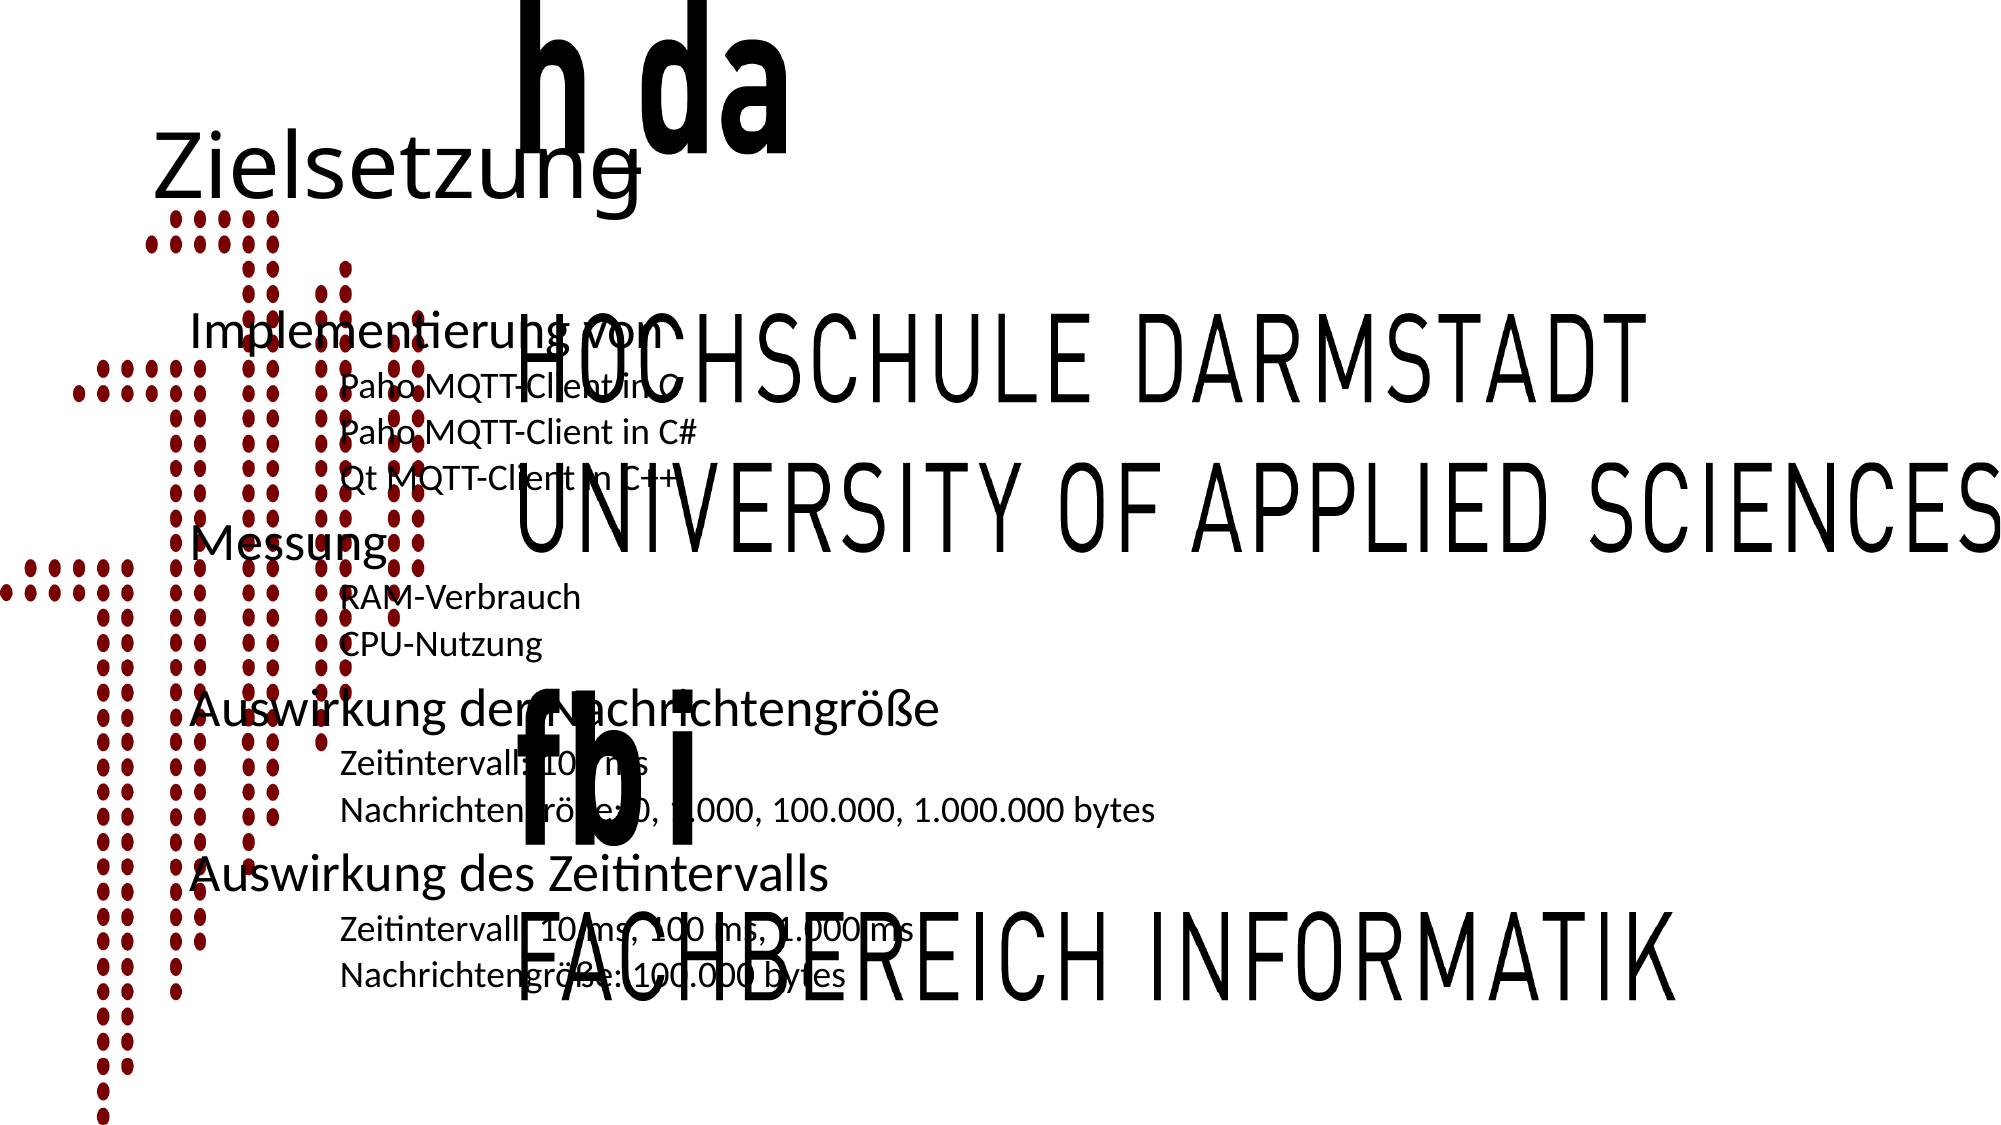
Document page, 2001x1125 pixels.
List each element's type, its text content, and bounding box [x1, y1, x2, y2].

title Zielsetzung [137, 59, 1863, 278]
list Implementierung von Paho MQTT-Client in C Paho MQTT-Client in C# Qt MQTT-Client in C++ Messung RAM-Verbrauch CPU-Nutzung Auswirkung der Nachrichtengröße Zeitintervall: 100 ms Nachrichtengröße: 0, 1.000, 100.000, 1.000.000 bytes Auswirkung des Zeitintervalls Zeitintervall: 10 ms, 100 ms, 1.000 ms Nachrichtengröße: 100.000 bytes [137, 299, 1863, 1014]
